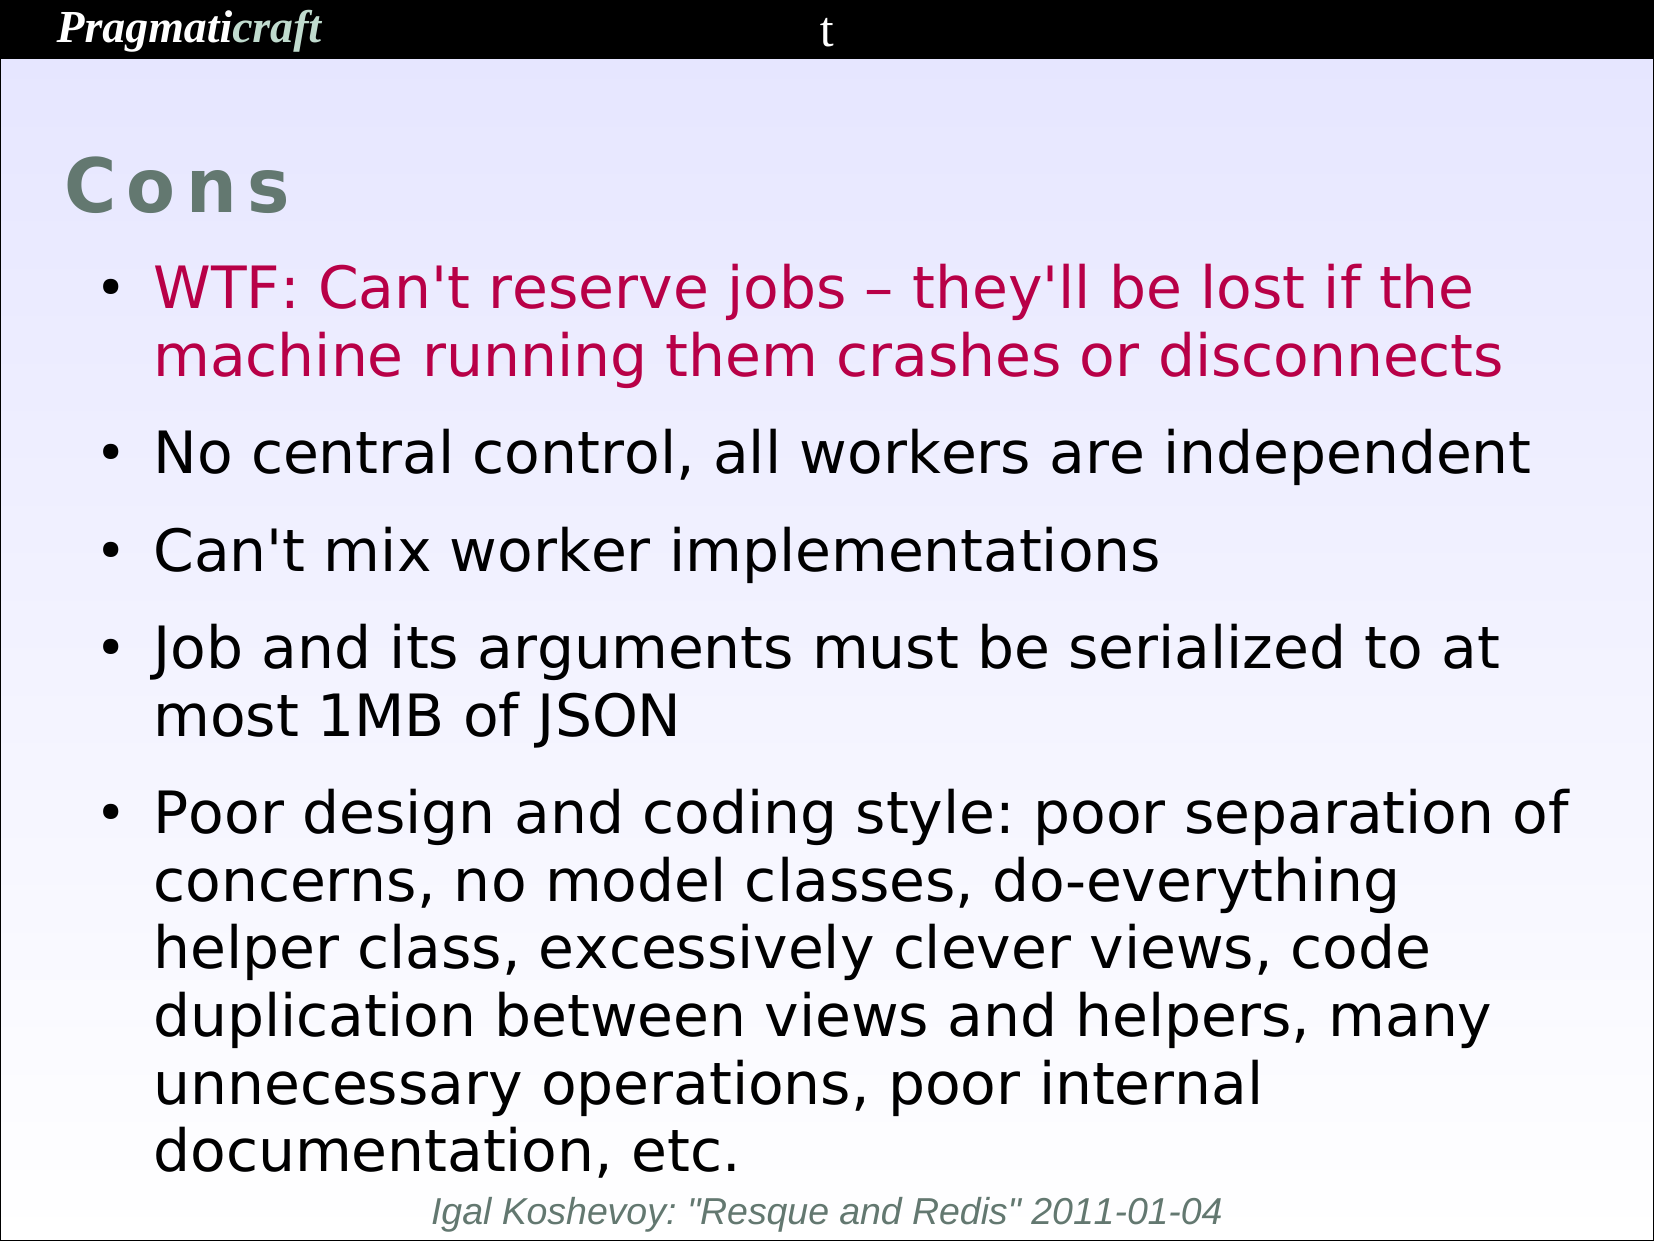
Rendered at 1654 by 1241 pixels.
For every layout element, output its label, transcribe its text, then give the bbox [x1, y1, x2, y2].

title Cons [64, 119, 1587, 254]
list WTF: Can't reserve jobs – they'll be lost if the machine running them crashes or disconnects No central control, all workers are independent Can't mix worker implementations Job and its arguments must be serialized to at most 1MB of JSON Poor design and coding style: poor separation of concerns, no model classes, do-everything helper class, excessively clever views, code duplication between views and helpers, many unnecessary operations, poor internal documentation, etc. [82, 254, 1571, 1186]
